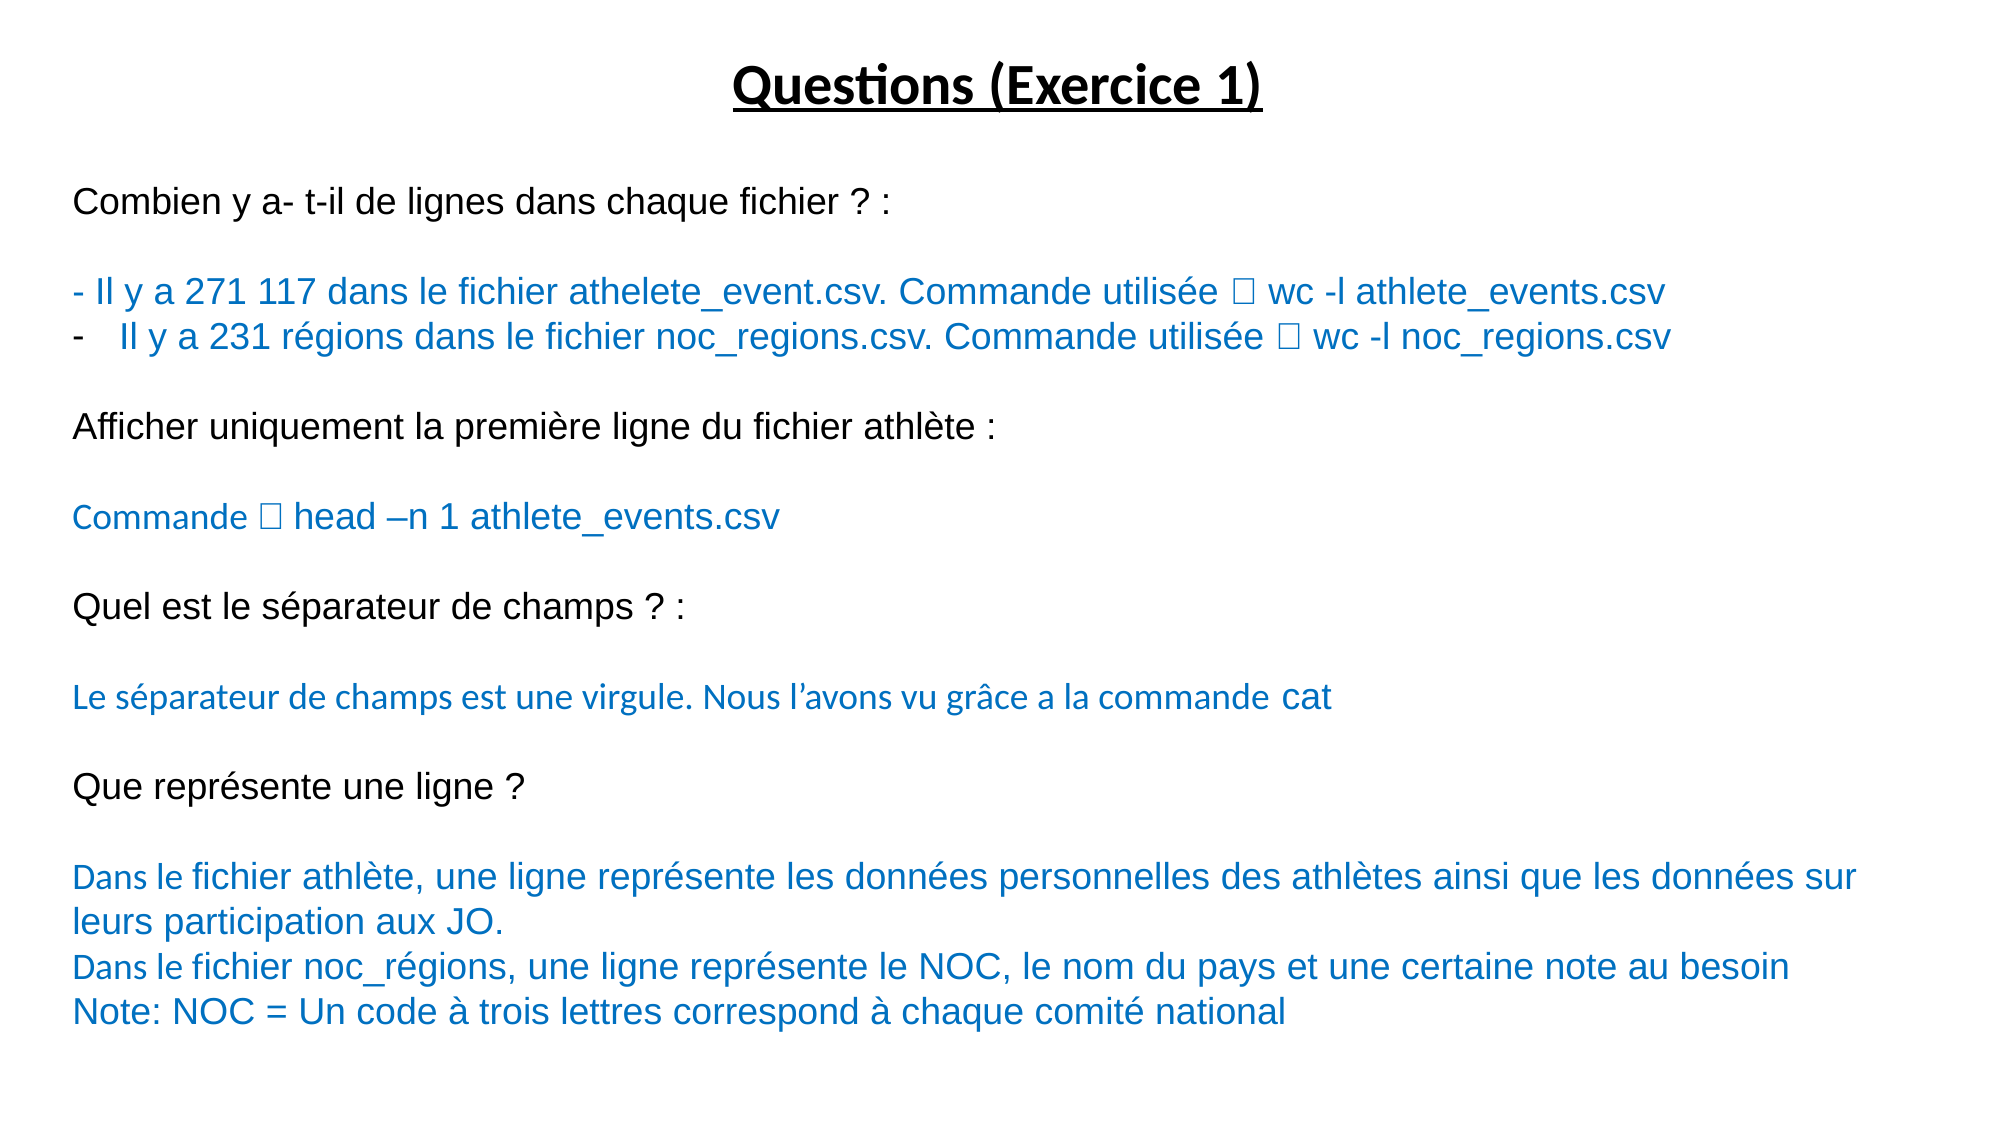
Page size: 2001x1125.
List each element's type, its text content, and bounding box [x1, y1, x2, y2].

text_box Questions (Exercice 1) [717, 38, 1283, 125]
text_box Combien y a- t-il de lignes dans chaque fichier ? : - Il y a 271 117 dans le fichier athelete_event.csv. Commande utilisée  wc -l athlete_events.csv Il y a 231 régions dans le fichier noc_regions.csv. Commande utilisée  wc -l noc_regions.csv Afficher uniquement la première ligne du fichier athlète : Commande  head –n 1 athlete_events.csv Quel est le séparateur de champs ? : Le séparateur de champs est une virgule. Nous l’avons vu grâce a la commande cat Que représente une ligne ? Dans le fichier athlète, une ligne représente les données personnelles des athlètes ainsi que les données sur leurs participation aux JO. Dans le fichier noc_régions, une ligne représente le NOC, le nom du pays et une certaine note au besoin Note: NOC = Un code à trois lettres correspond à chaque comité national [57, 169, 1943, 1048]
